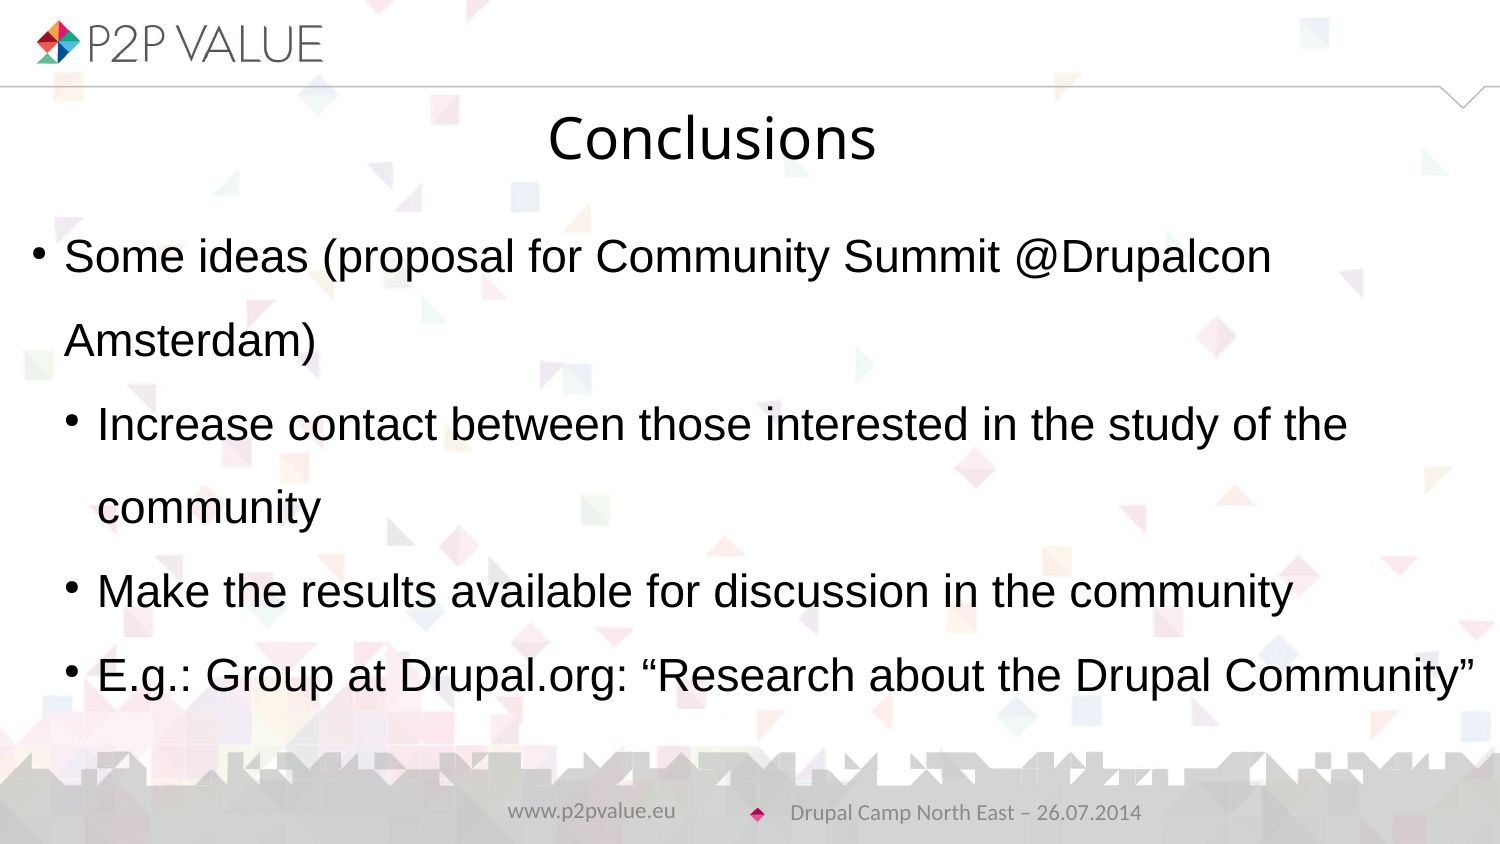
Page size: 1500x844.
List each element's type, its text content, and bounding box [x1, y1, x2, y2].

subtitle Some ideas (proposal for Community Summit @Drupalcon Amsterdam) Increase contact between those interested in the study of the community Make the results available for discussion in the community E.g.: Group at Drupal.org: “Research about the Drupal Community” [17, 191, 1499, 796]
text_box Drupal Camp North East – 26.07.2014 [777, 788, 1470, 834]
picture [0, 0, 1500, 844]
text_box www.p2pvalue.eu [501, 789, 720, 829]
title Conclusions [60, 92, 1366, 181]
